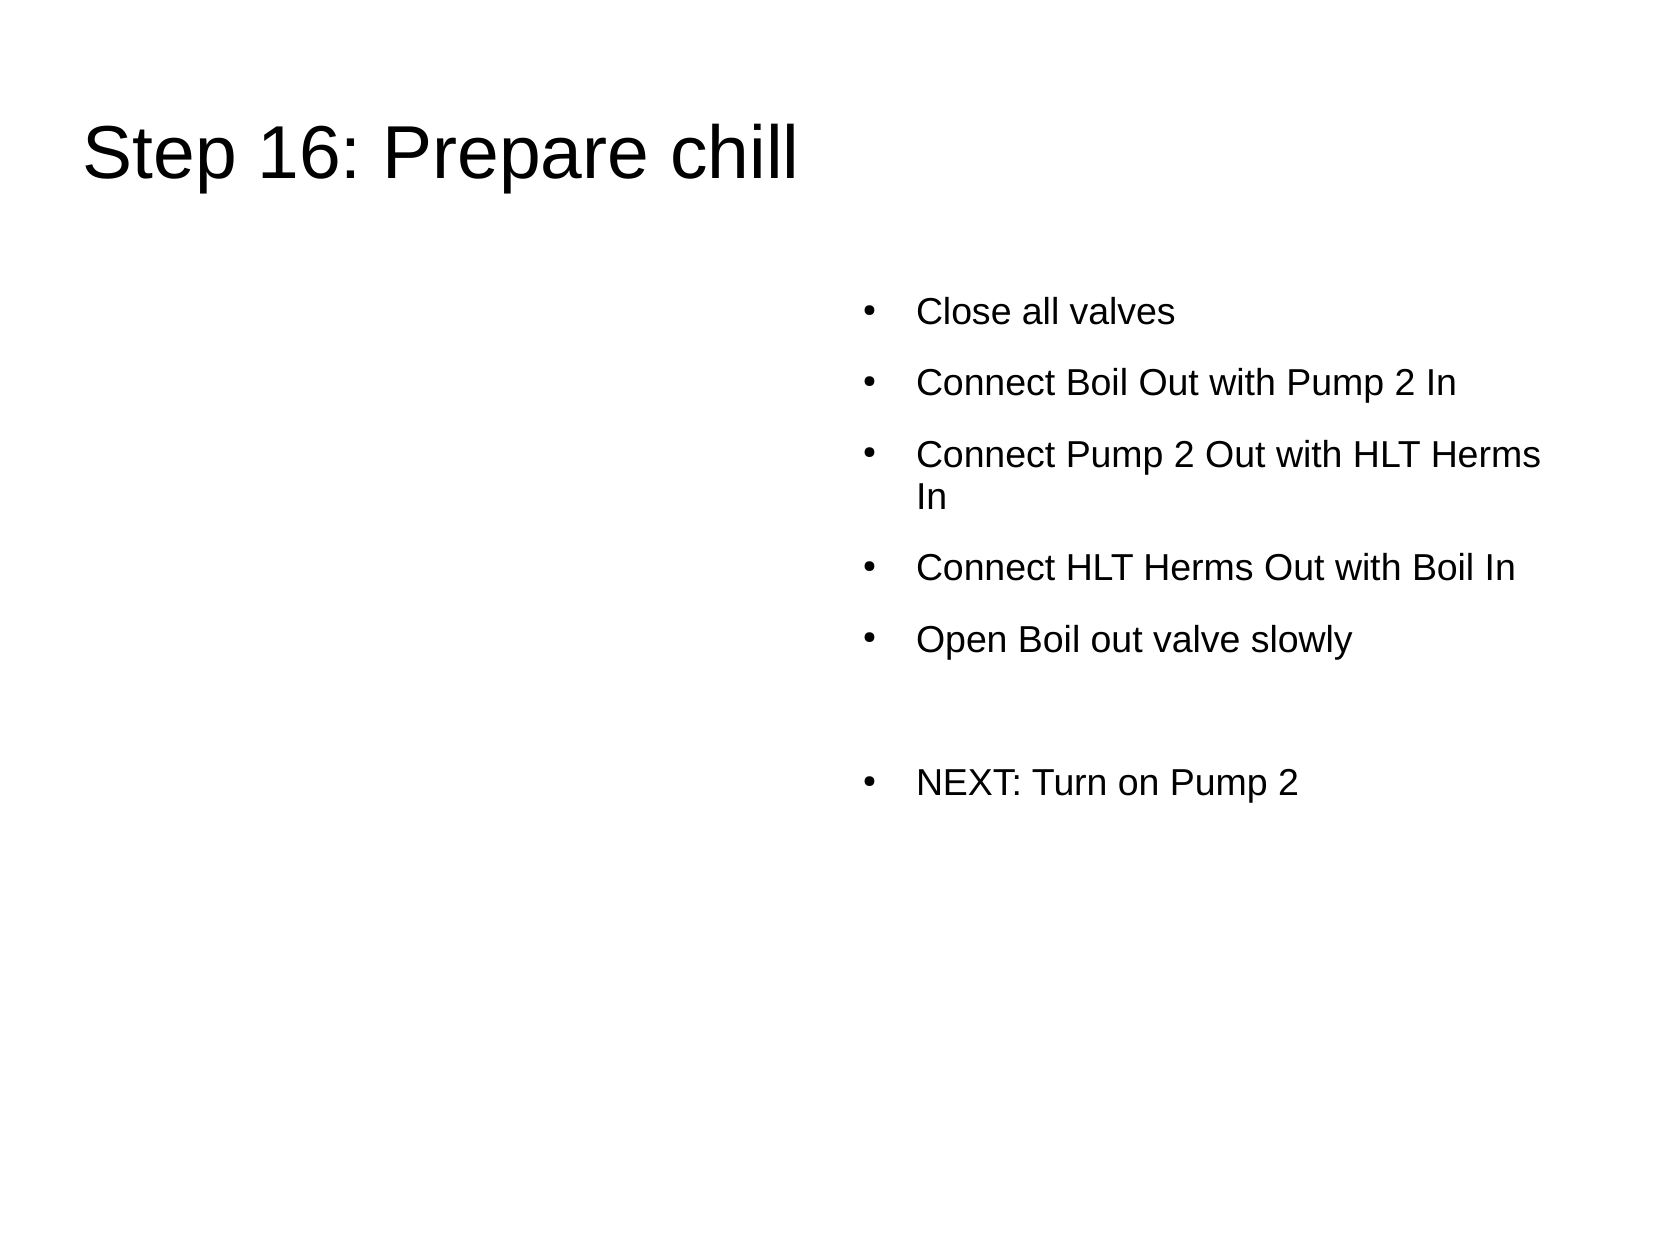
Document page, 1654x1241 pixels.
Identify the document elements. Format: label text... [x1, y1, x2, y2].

list Close all valves Connect Boil Out with Pump 2 In Connect Pump 2 Out with HLT Herms In Connect HLT Herms Out with Boil In Open Boil out valve slowly NEXT: Turn on Pump 2 [845, 290, 1572, 1010]
title Step 16: Prepare chill [82, 49, 1571, 257]
